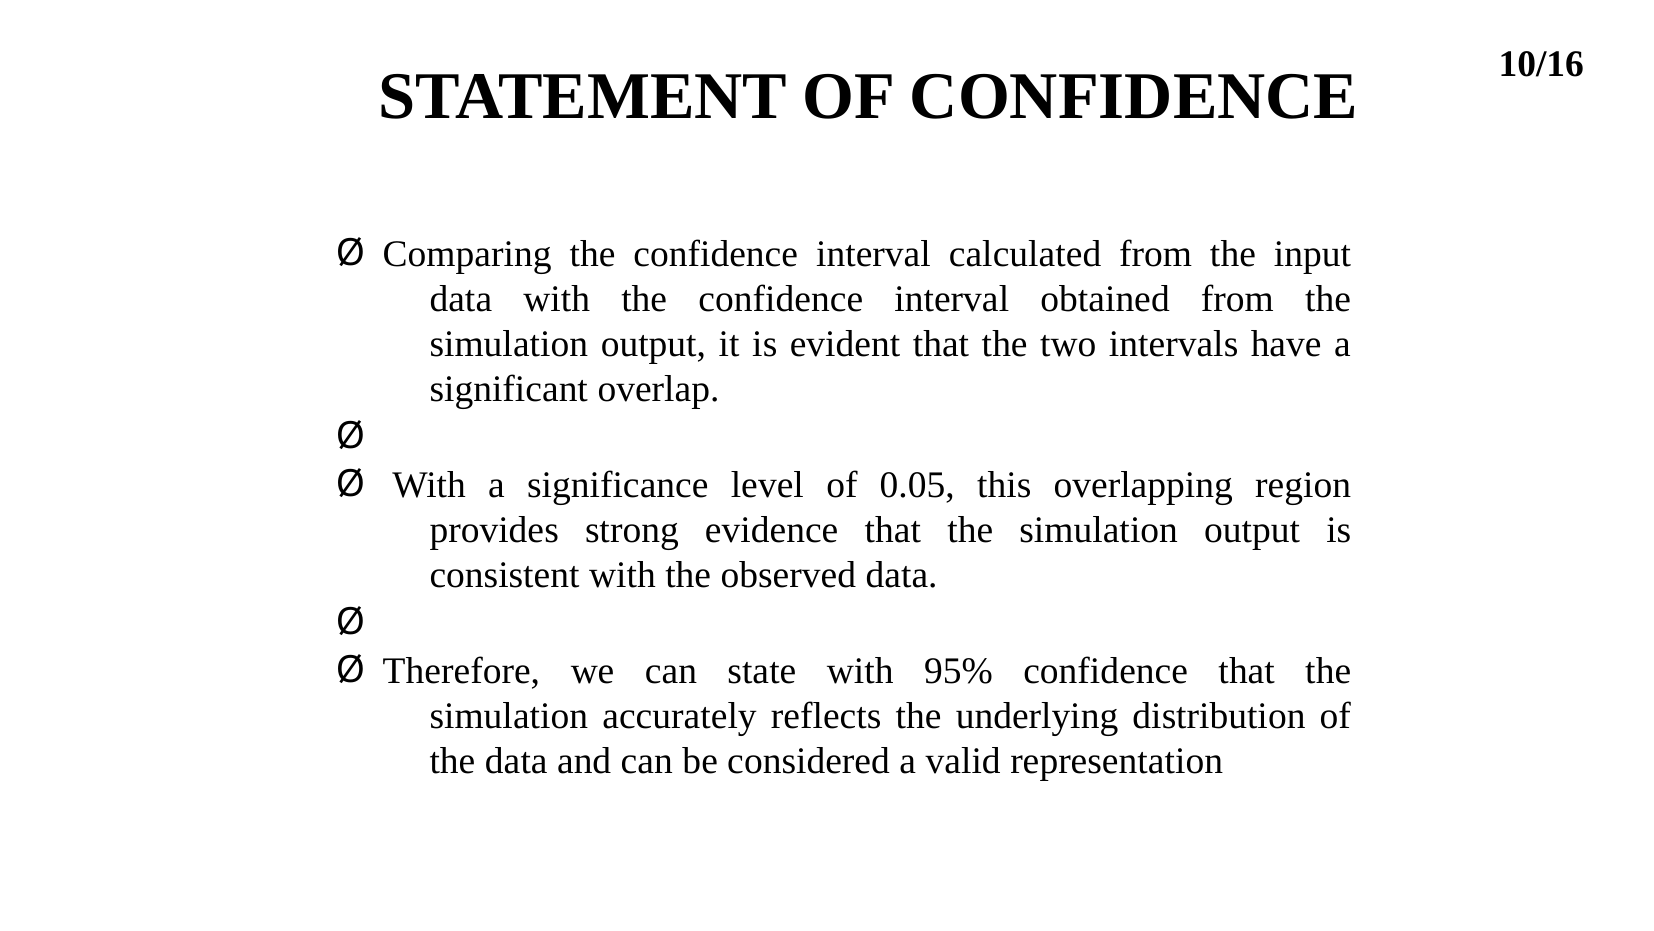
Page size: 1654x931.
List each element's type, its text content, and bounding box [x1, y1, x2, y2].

text_box 10/16 [1483, 31, 1627, 93]
text_box STATEMENT OF CONFIDENCE [363, 44, 1430, 141]
text_box Comparing the confidence interval calculated from the input data with the confidence interval obtained from the simulation output, it is evident that the two intervals have a significant overlap. With a significance level of 0.05, this overlapping region provides strong evidence that the simulation output is consistent with the observed data. Therefore, we can state with 95% confidence that the simulation accurately reflects the underlying distribution of the data and can be considered a valid representation [320, 220, 1368, 782]
